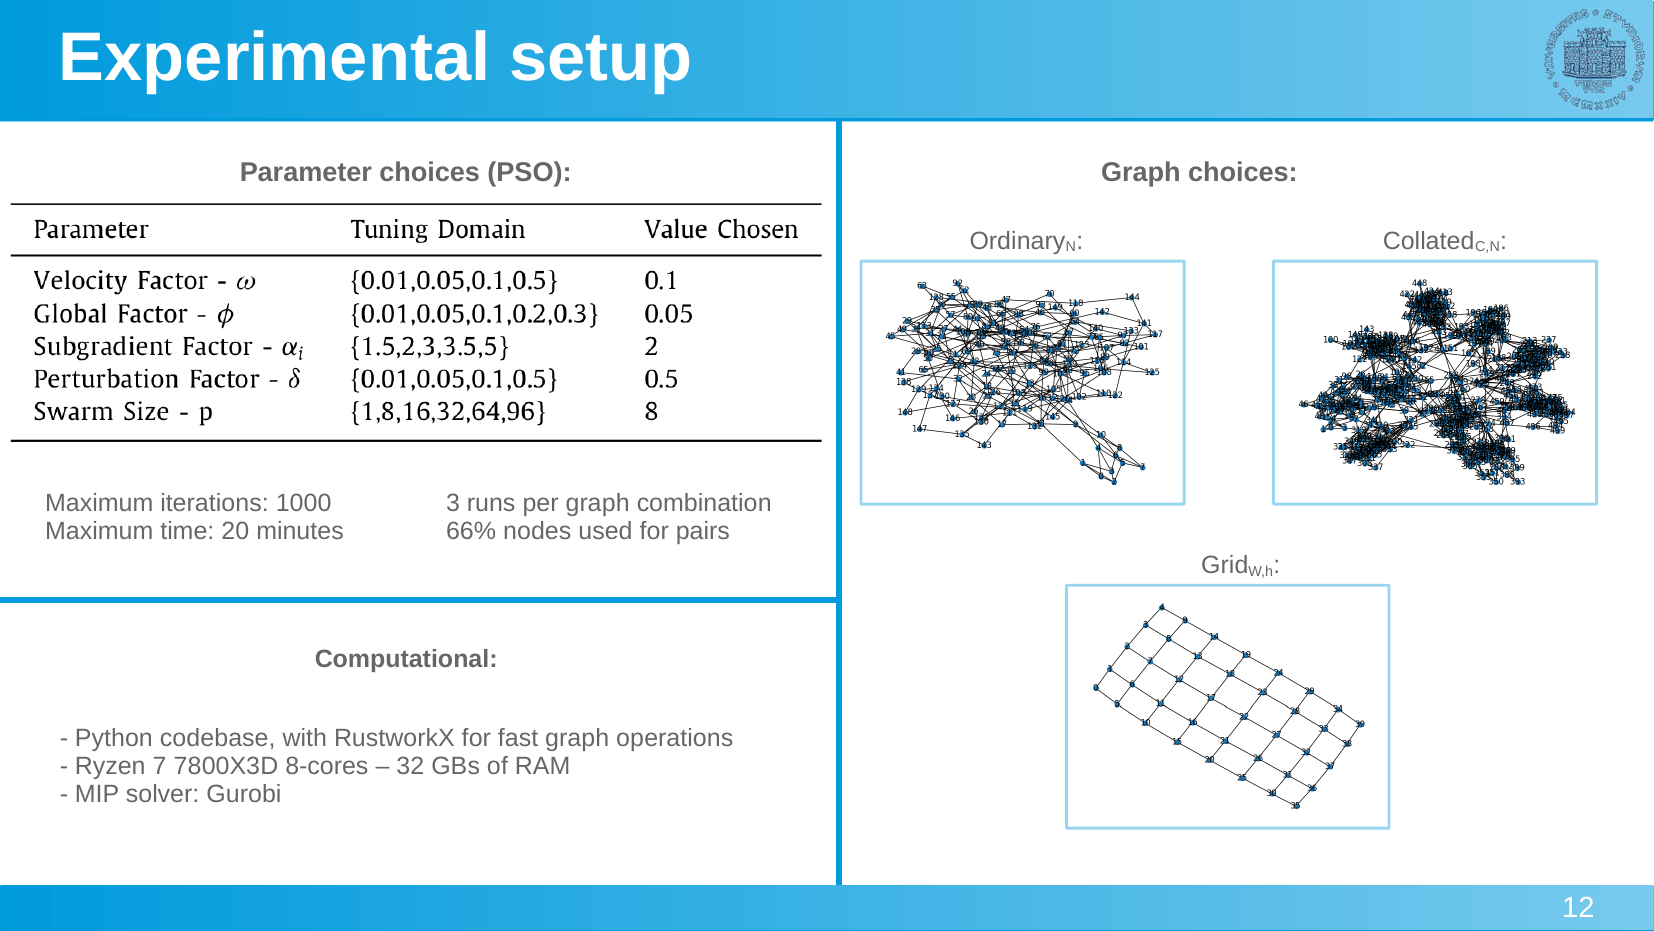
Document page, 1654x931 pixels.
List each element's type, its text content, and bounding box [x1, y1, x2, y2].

text_box - Python codebase, with RustworkX for fast graph operations - Ryzen 7 7800X3D 8-cores – 32 GBs of RAM - MIP solver: Gurobi [45, 716, 751, 816]
text_box Computational: [300, 637, 513, 681]
text_box 3 runs per graph combination 66% nodes used for pairs [431, 481, 788, 553]
text_box OrdinaryN: [954, 219, 1099, 263]
title Experimental setup [59, 17, 1595, 97]
picture [0, 191, 829, 451]
text_box Parameter choices (PSO): [225, 150, 587, 191]
text_box Maximum iterations: 1000 Maximum time: 20 minutes [30, 481, 360, 553]
text_box Graph choices: [1086, 150, 1313, 196]
picture [1068, 586, 1388, 827]
text_box CollatedC,N: [1368, 219, 1522, 263]
picture [1537, 0, 1654, 117]
picture [862, 262, 1183, 503]
text_box GridW,h: [1186, 543, 1296, 587]
picture [1275, 262, 1596, 503]
